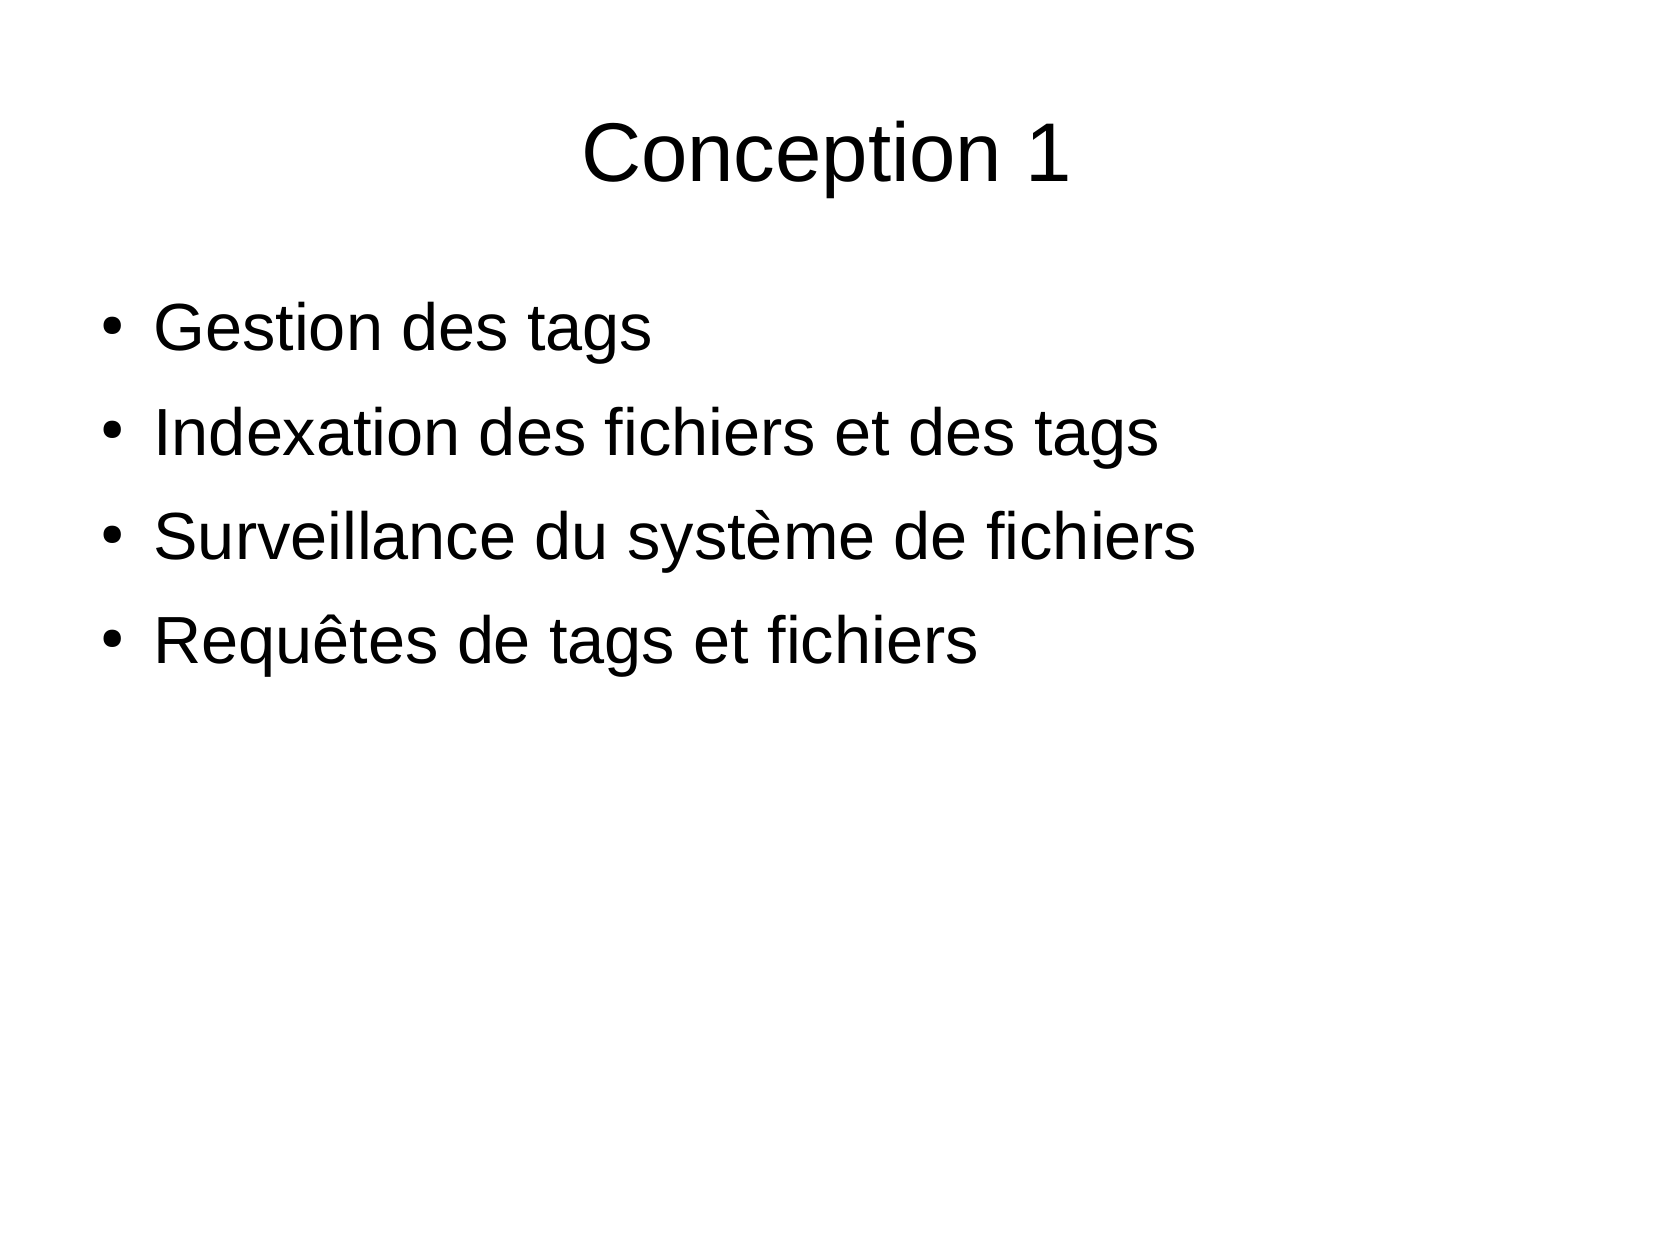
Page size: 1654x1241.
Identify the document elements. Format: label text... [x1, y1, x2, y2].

title Conception 1 [82, 49, 1571, 257]
list Gestion des tags Indexation des fichiers et des tags Surveillance du système de fichiers Requêtes de tags et fichiers [82, 290, 1571, 1010]
